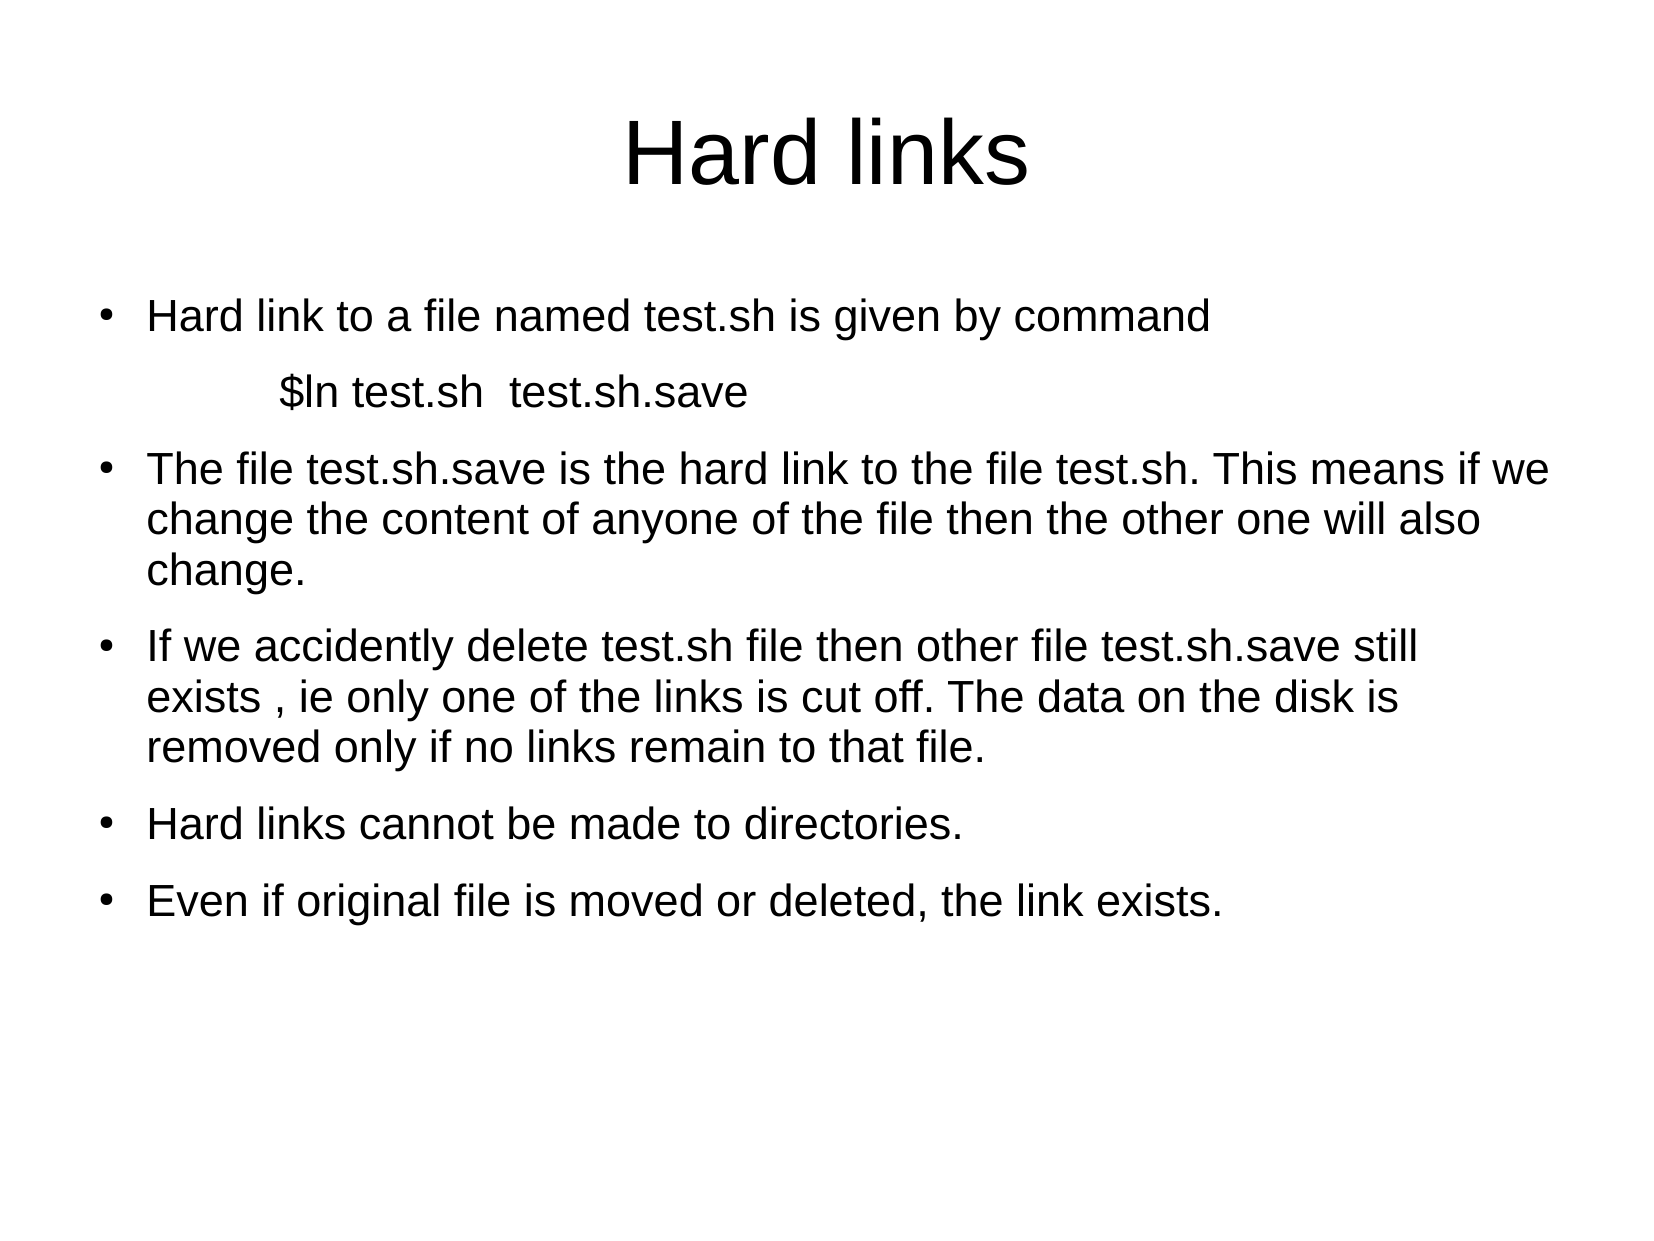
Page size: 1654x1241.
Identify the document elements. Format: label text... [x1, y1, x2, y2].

list Hard link to a file named test.sh is given by command $ln test.sh test.sh.save The file test.sh.save is the hard link to the file test.sh. This means if we change the content of anyone of the file then the other one will also change. If we accidently delete test.sh file then other file test.sh.save still exists , ie only one of the links is cut off. The data on the disk is removed only if no links remain to that file. Hard links cannot be made to directories. Even if original file is moved or deleted, the link exists. [82, 290, 1571, 1010]
title Hard links [82, 49, 1571, 257]
